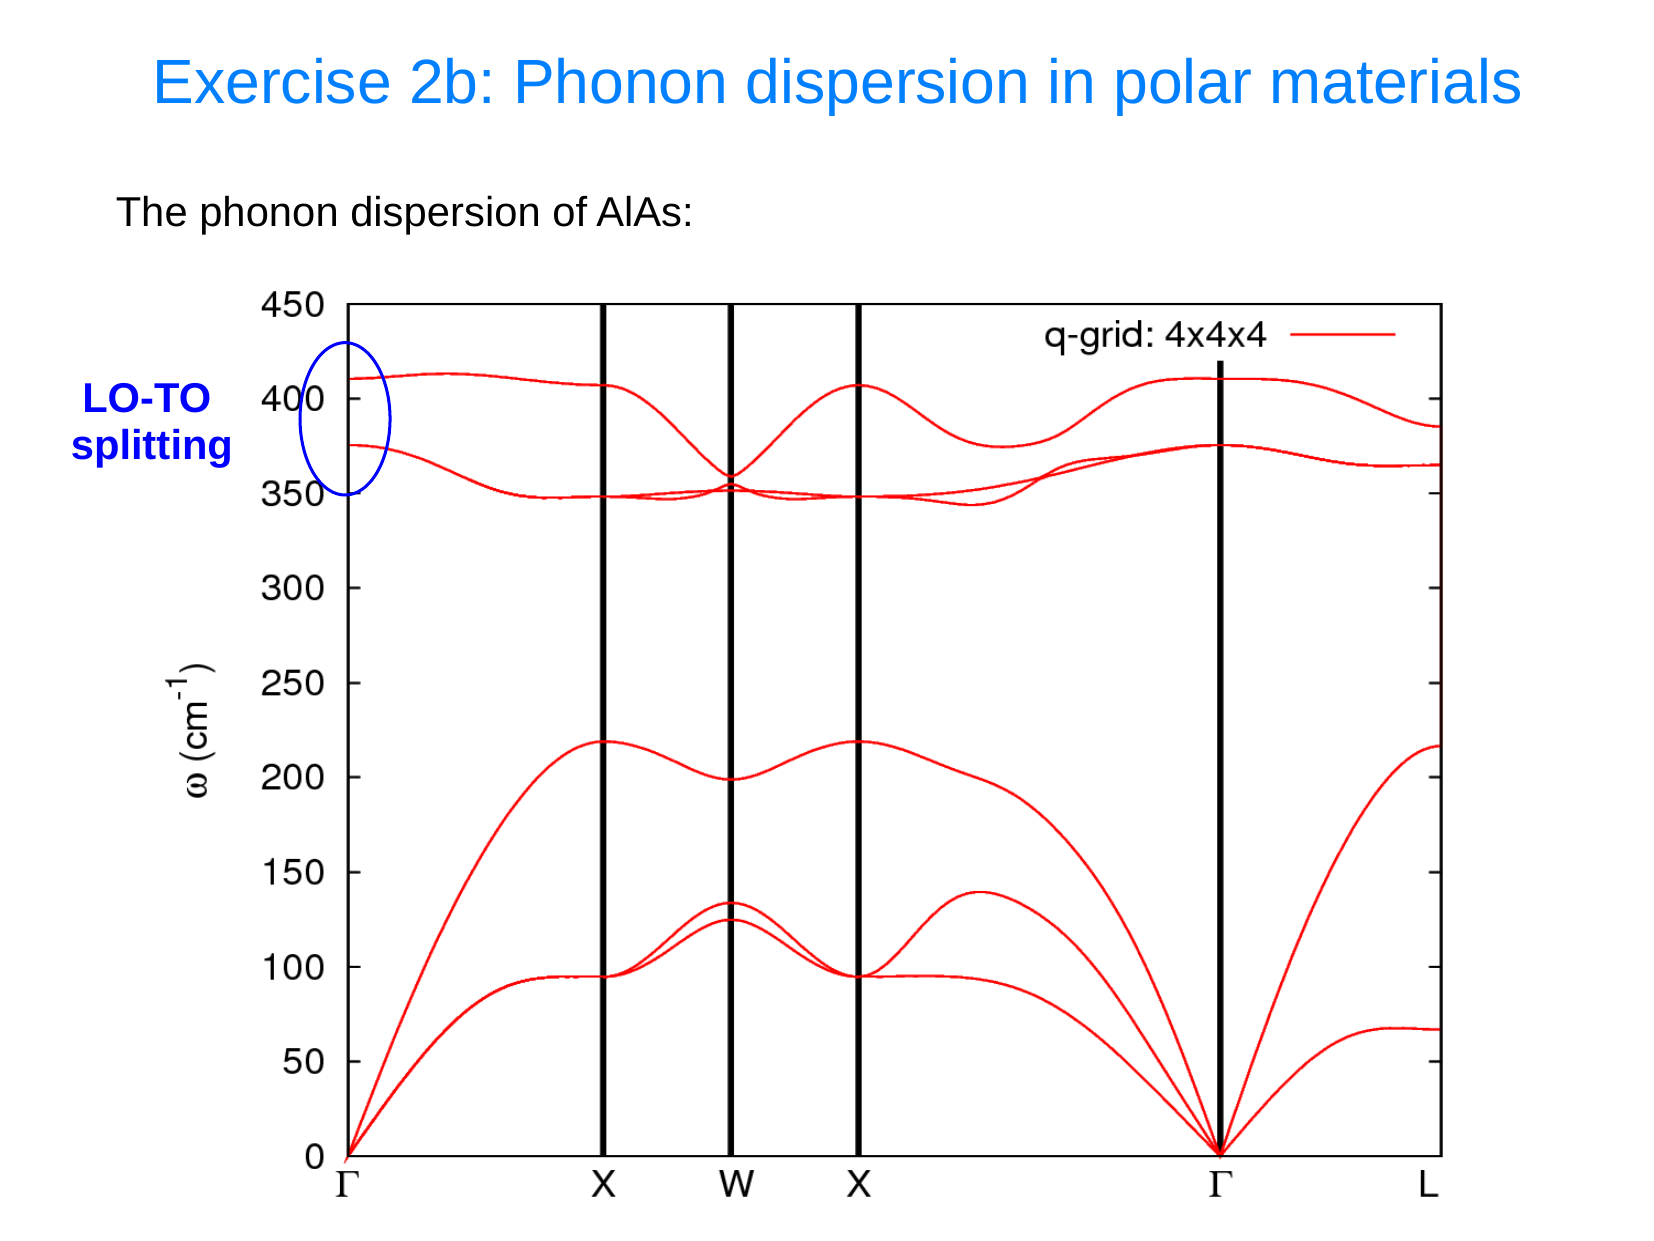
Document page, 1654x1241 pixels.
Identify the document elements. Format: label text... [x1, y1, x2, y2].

picture [165, 272, 1466, 1201]
list LO-TO splitting [0, 375, 319, 475]
title Exercise 2b: Phonon dispersion in polar materials [83, 0, 1572, 186]
list The phonon dispersion of AlAs: [45, 189, 751, 271]
picture [311, 345, 388, 493]
